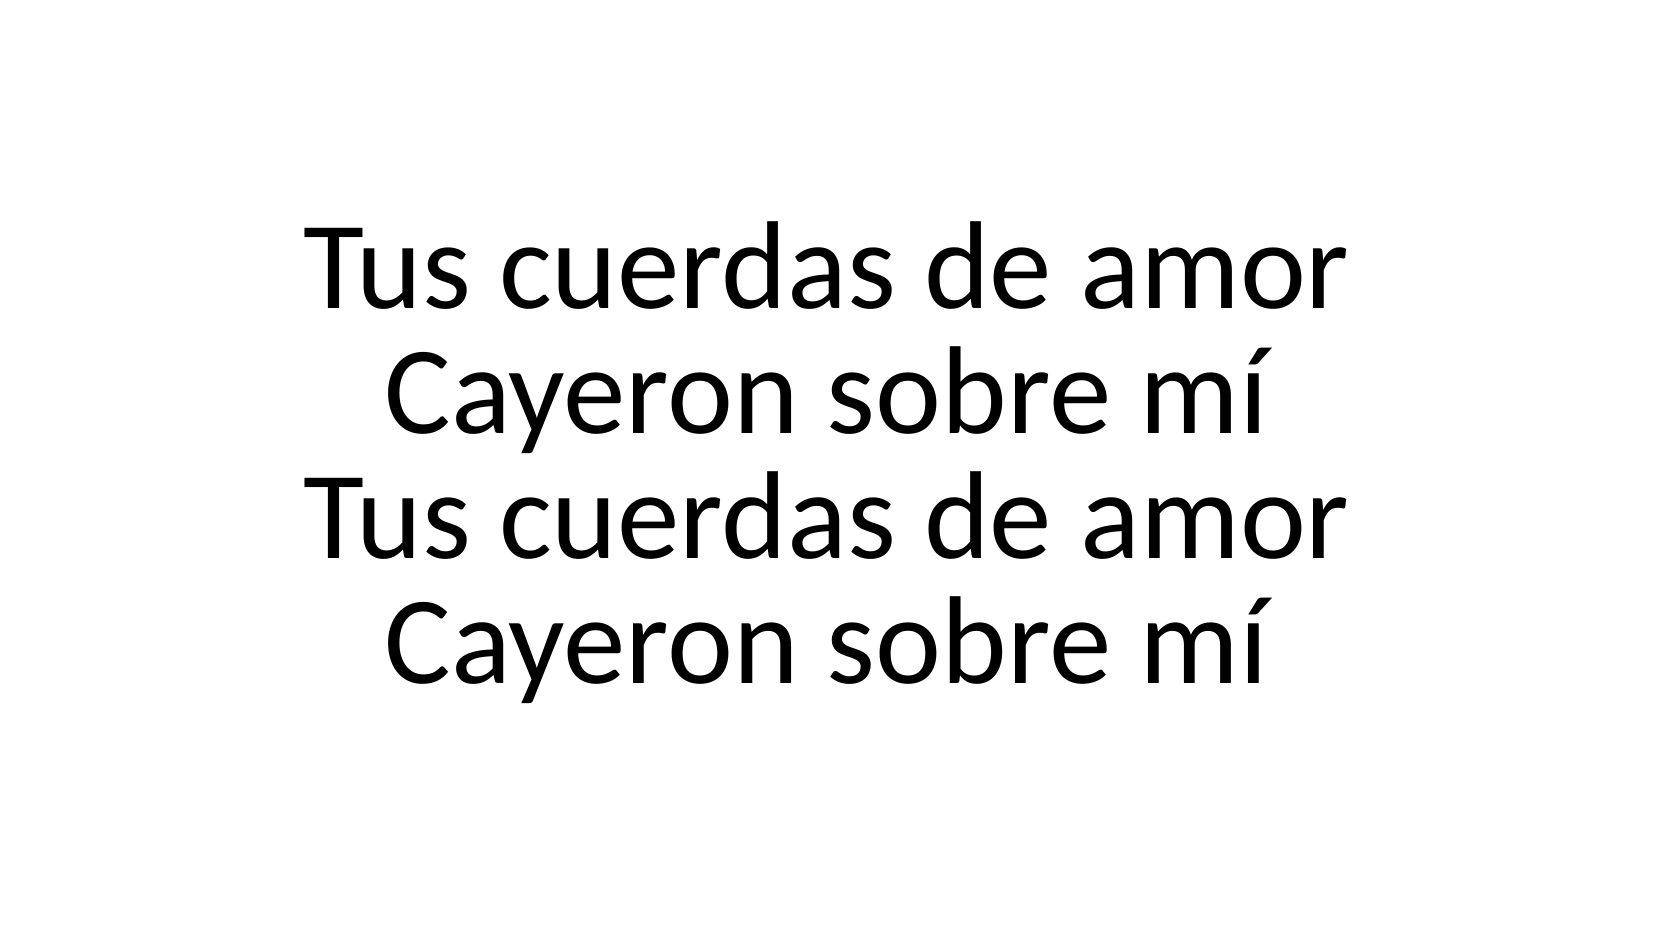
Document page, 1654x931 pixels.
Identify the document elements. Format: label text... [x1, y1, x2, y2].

title Tus cuerdas de amor Cayeron sobre mí Tus cuerdas de amor Cayeron sobre mí [0, 0, 1654, 931]
